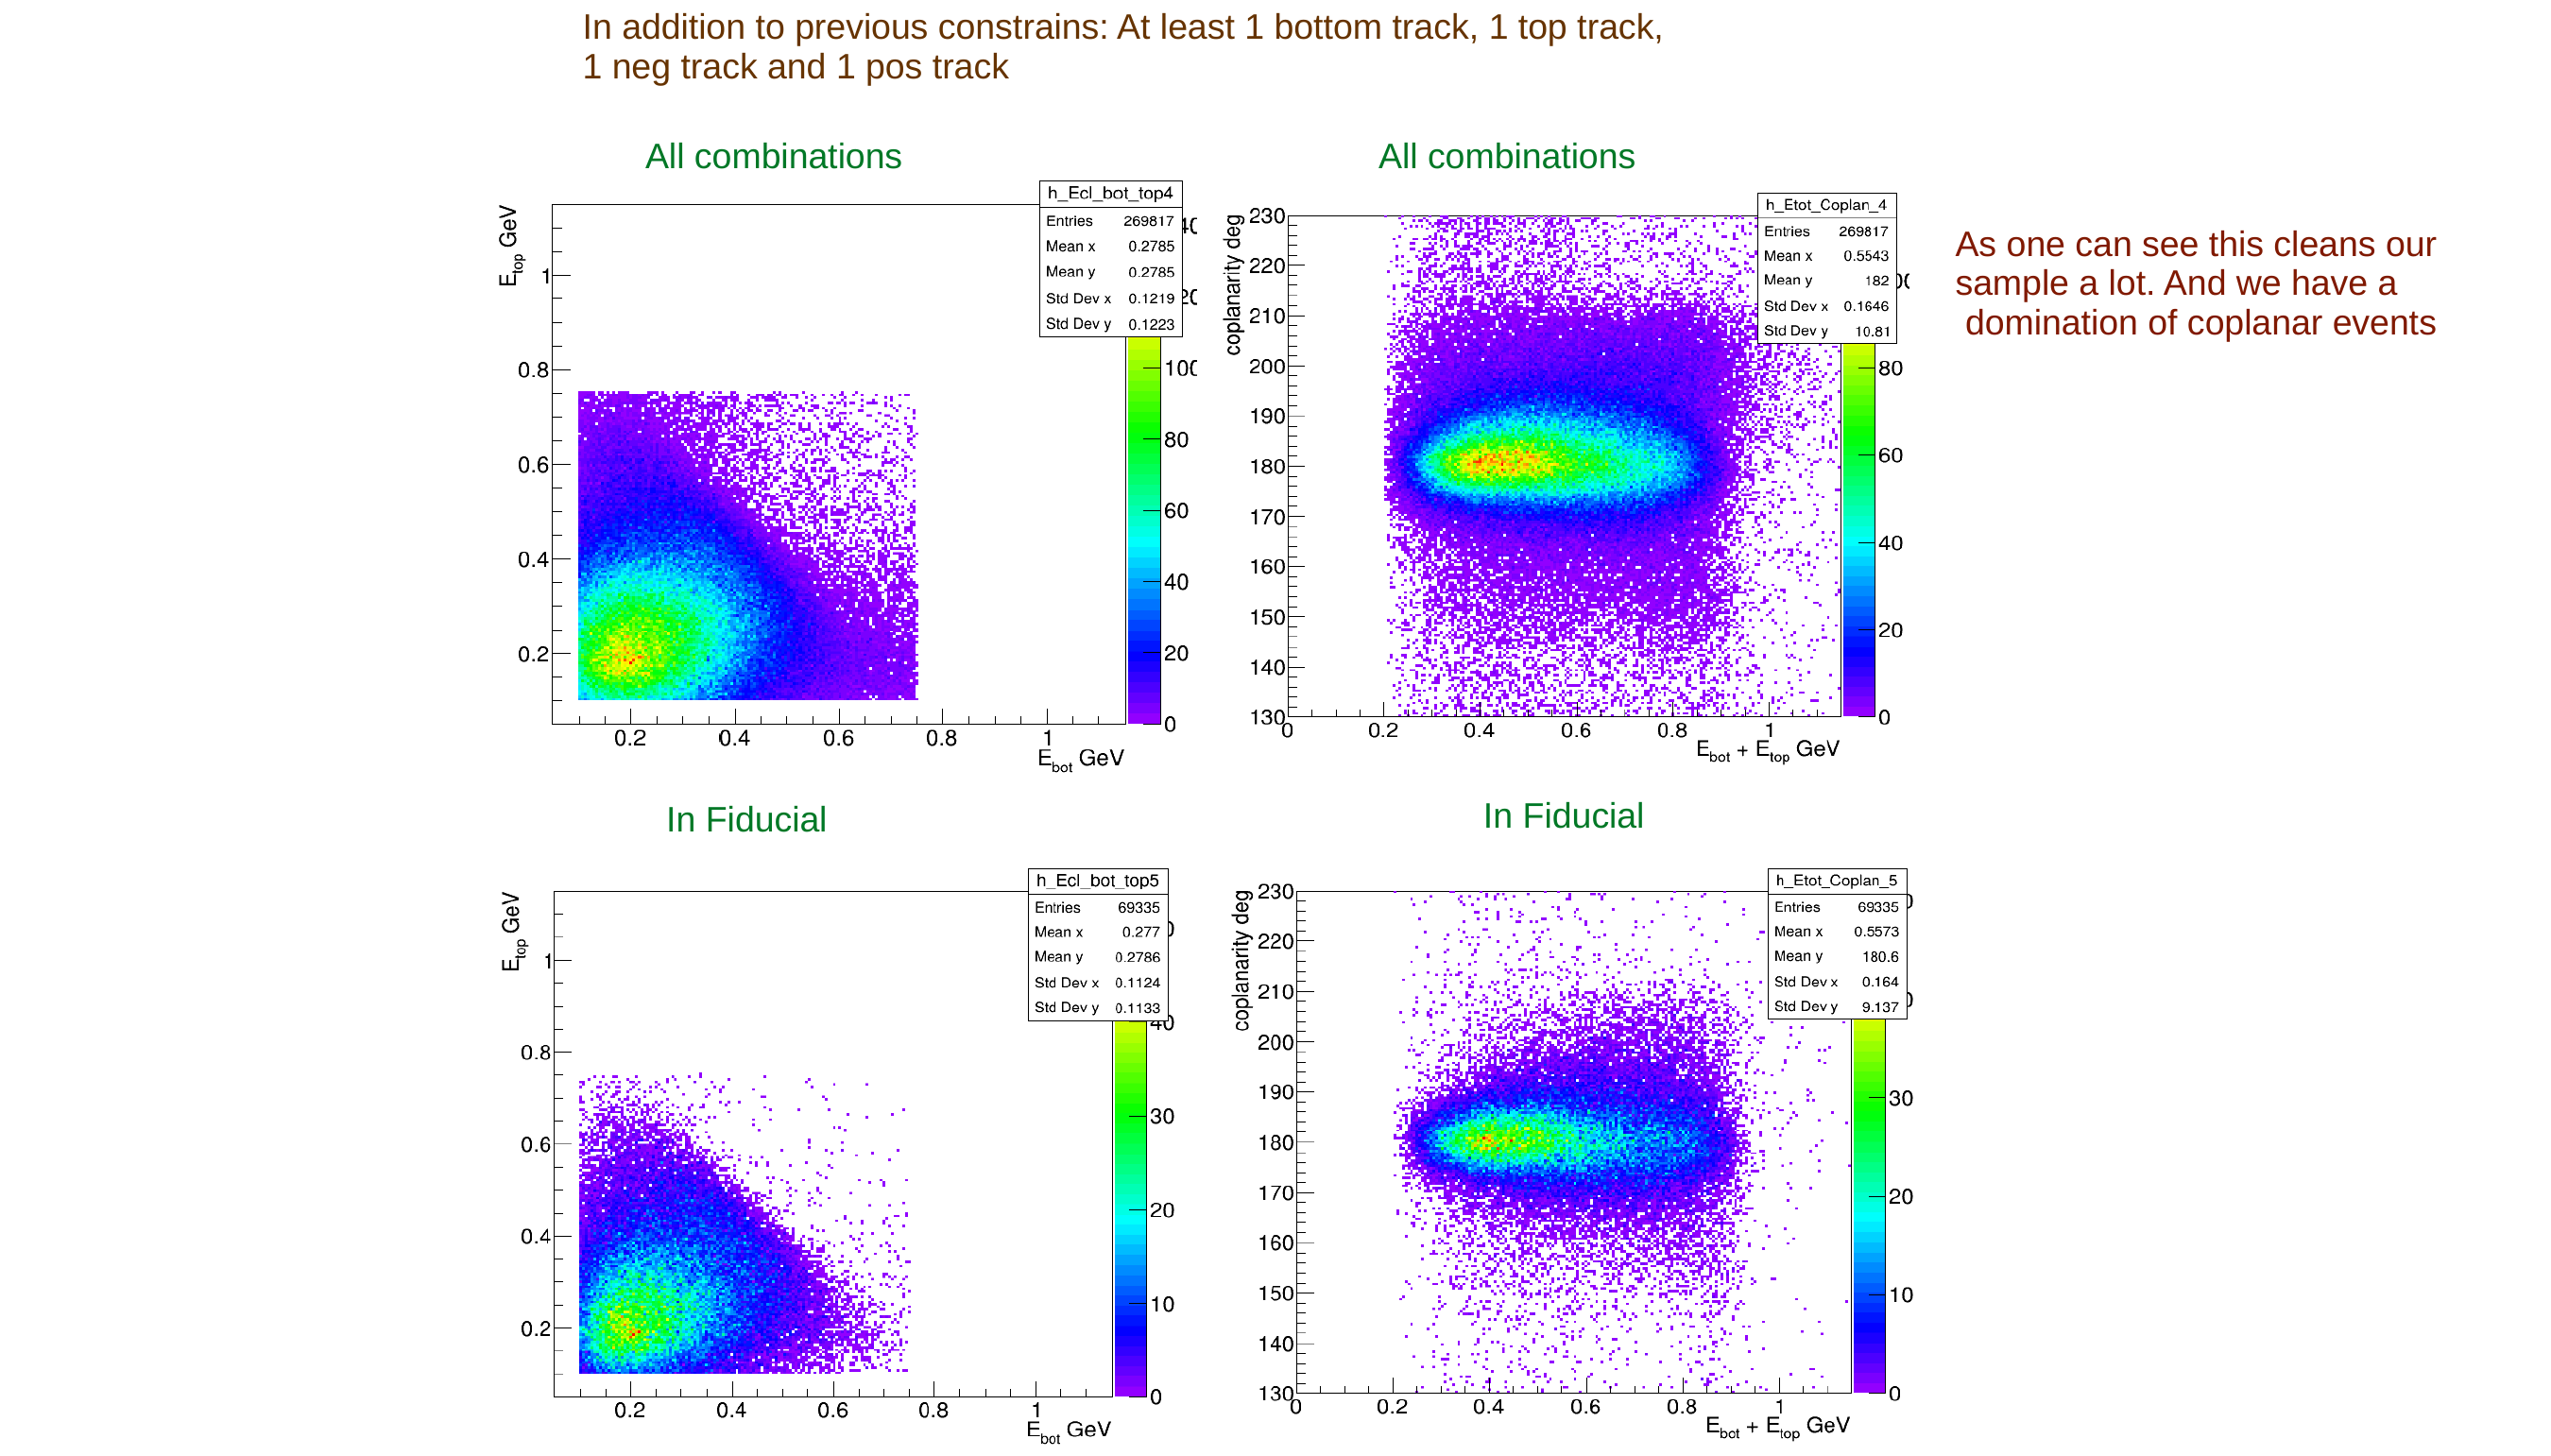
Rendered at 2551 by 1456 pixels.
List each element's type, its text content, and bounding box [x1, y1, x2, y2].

picture [1219, 152, 1909, 779]
picture [1227, 828, 1920, 1456]
text_box In Fiducial [1469, 789, 1749, 865]
text_box All combinations [1364, 129, 1805, 205]
text_box All combinations [631, 129, 1071, 205]
picture [482, 139, 1197, 790]
text_box In addition to previous constrains: At least 1 bottom track, 1 top track, 1 neg track and 1 pos track [568, 0, 2224, 130]
picture [485, 828, 1181, 1456]
text_box As one can see this cleans our sample a lot. And we have a domination of coplanar events [1941, 216, 2551, 403]
text_box In Fiducial [652, 793, 933, 868]
